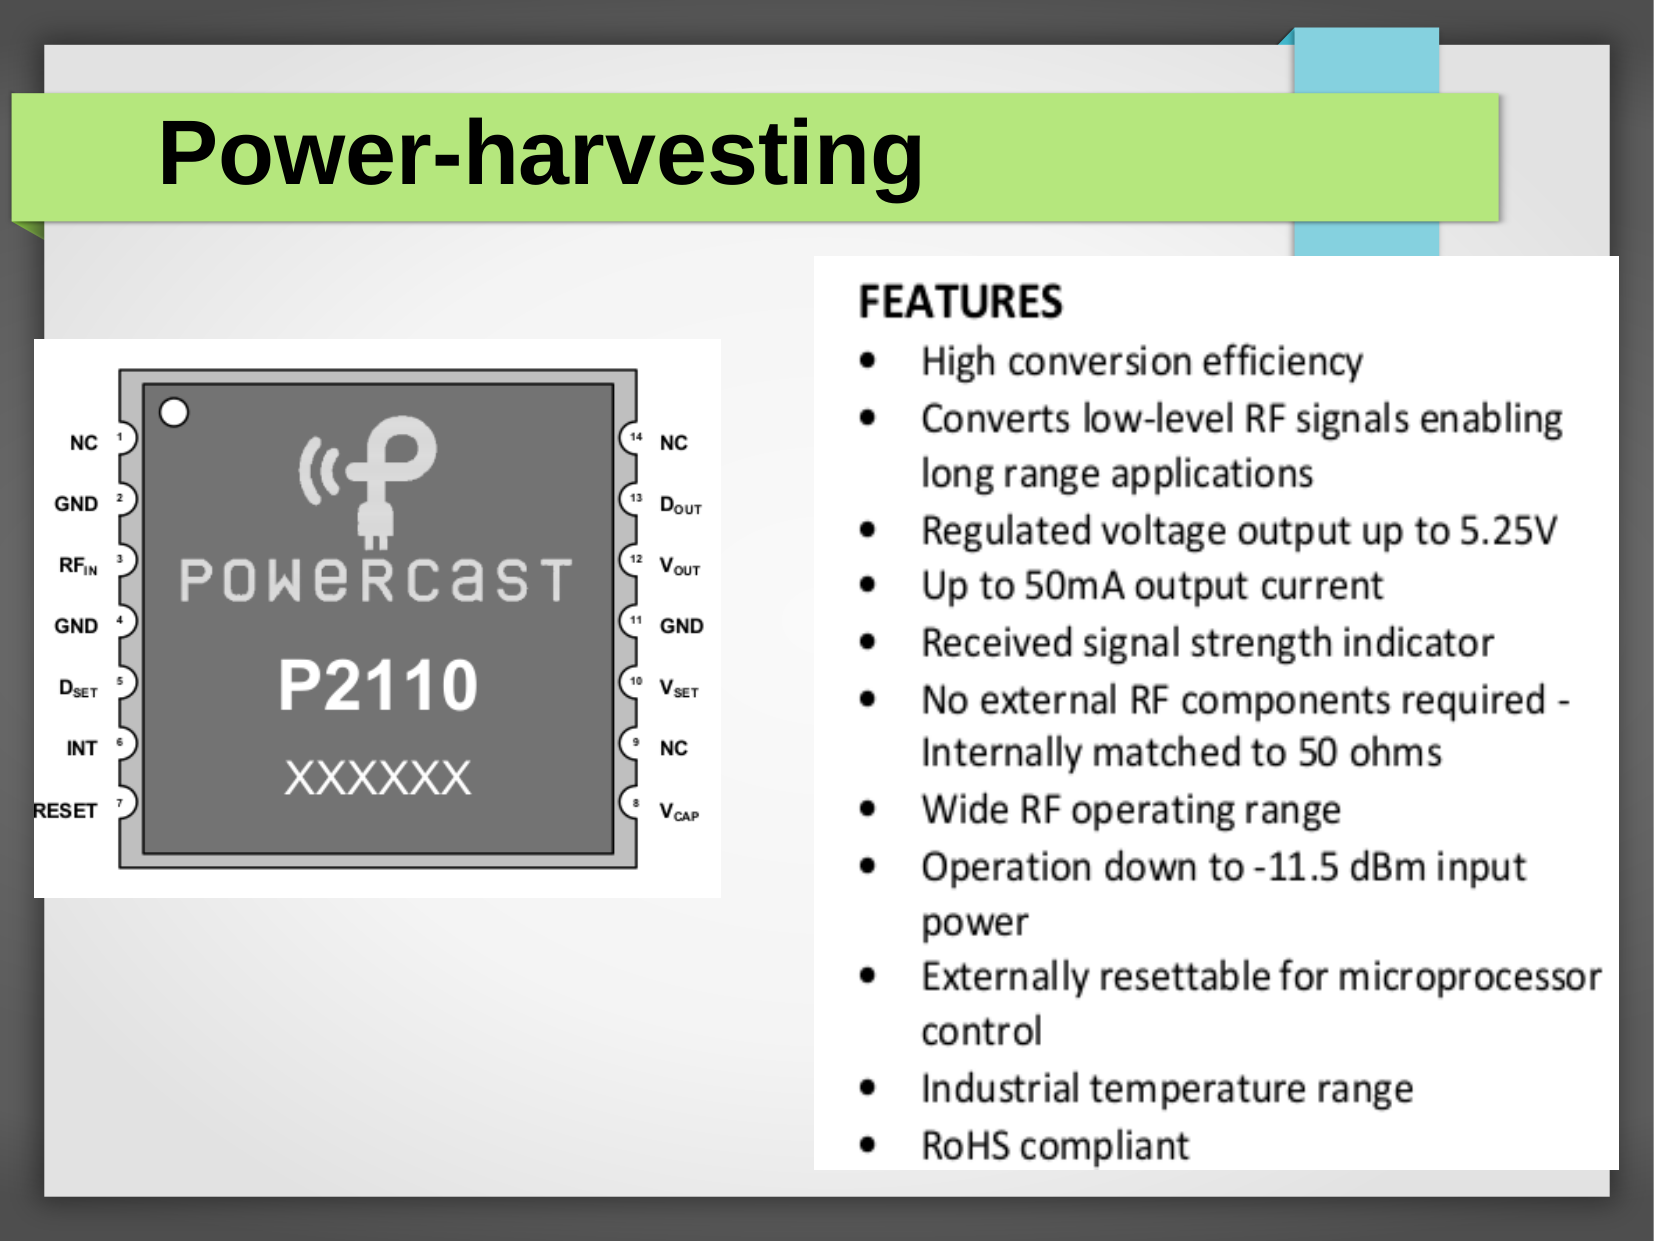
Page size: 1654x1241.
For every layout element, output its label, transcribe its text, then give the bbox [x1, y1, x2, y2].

picture [0, 0, 1654, 1241]
title Power-harvesting [82, 49, 1571, 257]
